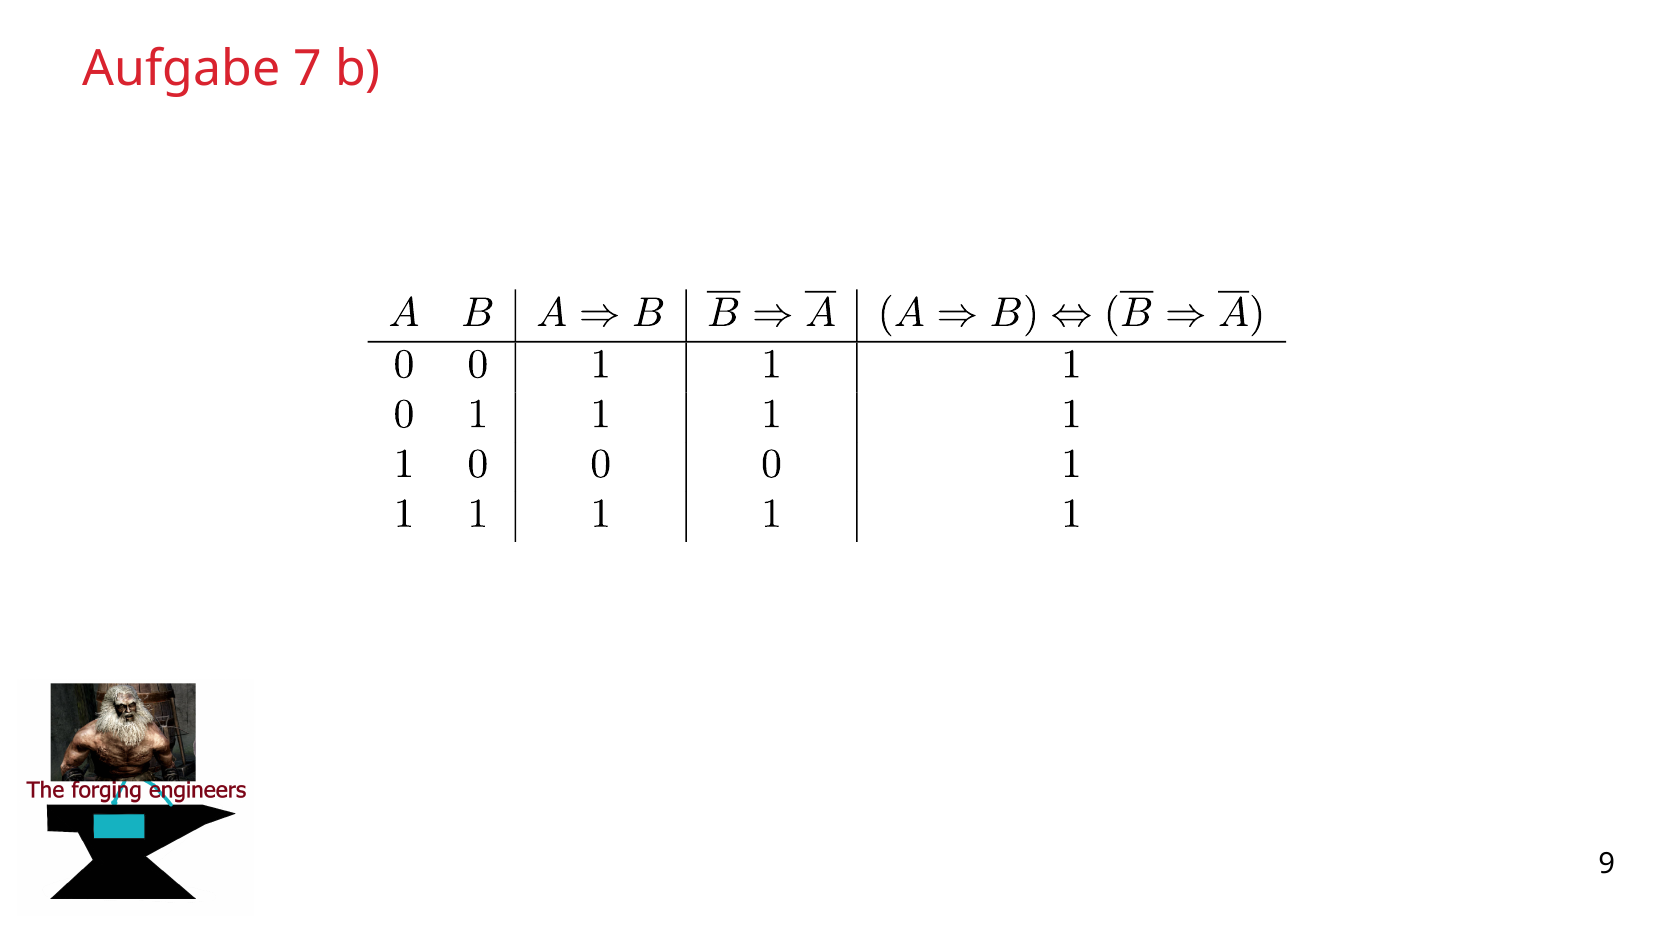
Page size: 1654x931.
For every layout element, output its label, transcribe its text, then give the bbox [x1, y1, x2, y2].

picture [366, 287, 1288, 544]
picture [17, 679, 254, 916]
title Aufgabe 7 b) [82, 37, 1571, 95]
